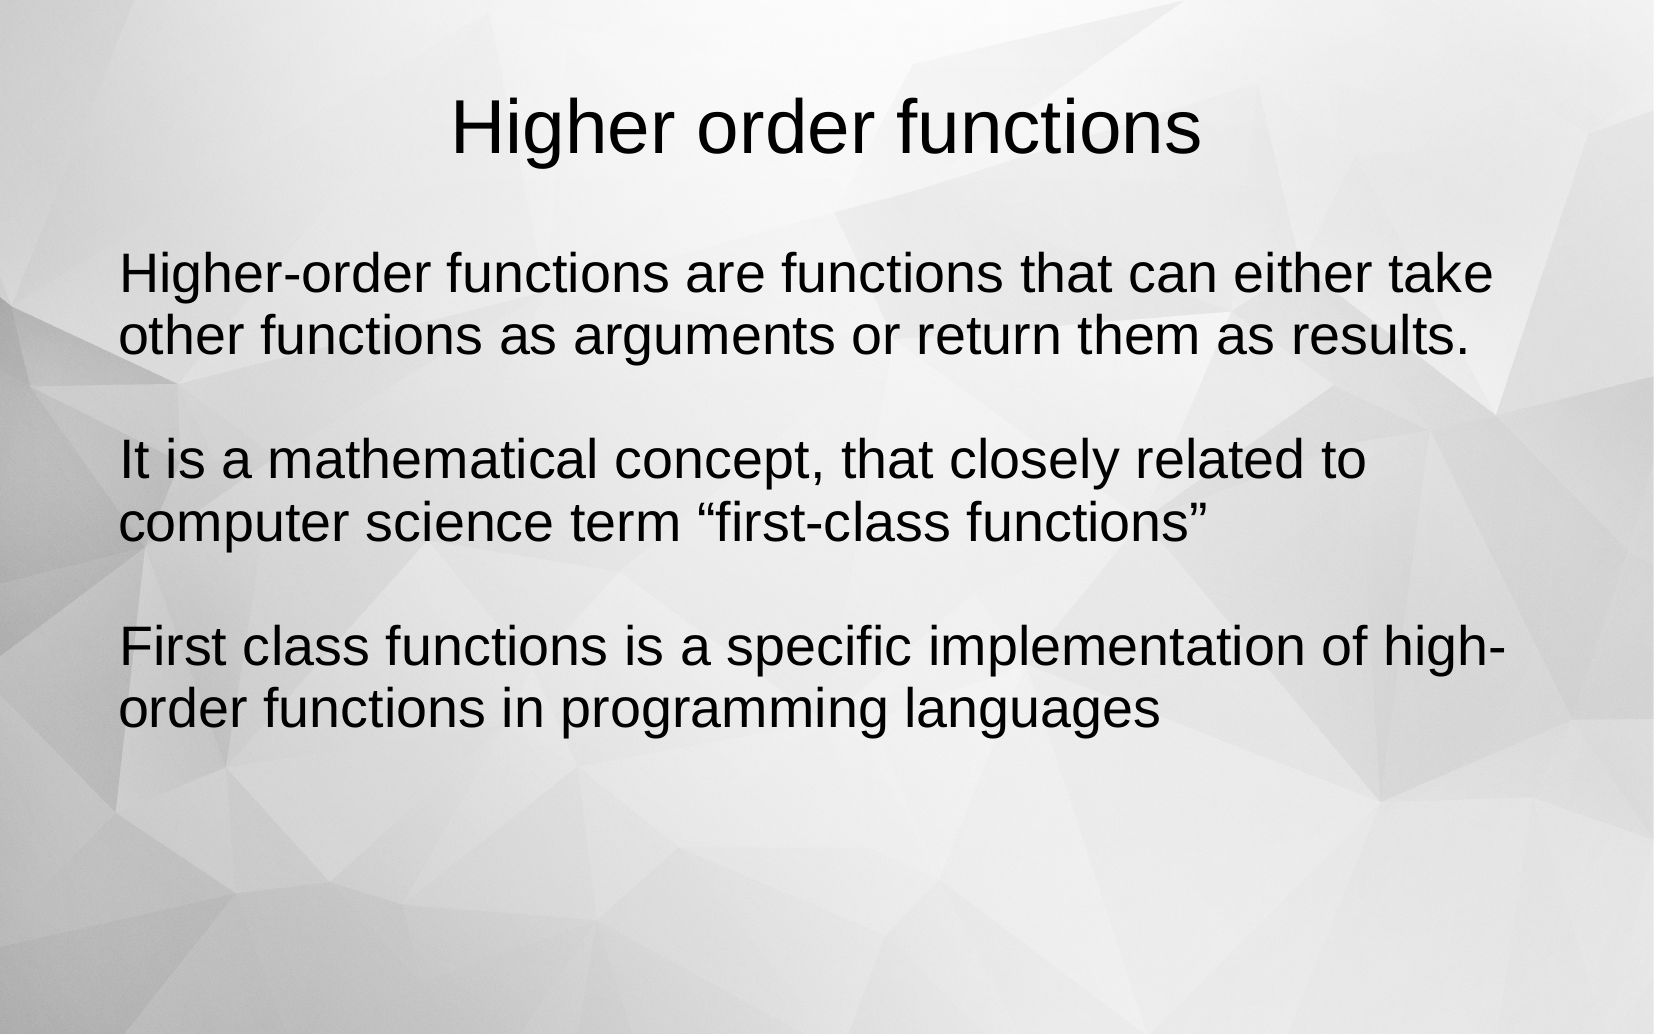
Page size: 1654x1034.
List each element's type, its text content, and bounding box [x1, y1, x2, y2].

title Higher order functions [82, 41, 1571, 214]
picture [0, 0, 1654, 1034]
subtitle Higher-order functions are functions that can either take other functions as arguments or return them as results. It is a mathematical concept, that closely related to computer science term “first-class functions” First class functions is a specific implementation of high-order functions in programming languages [82, 241, 1571, 842]
